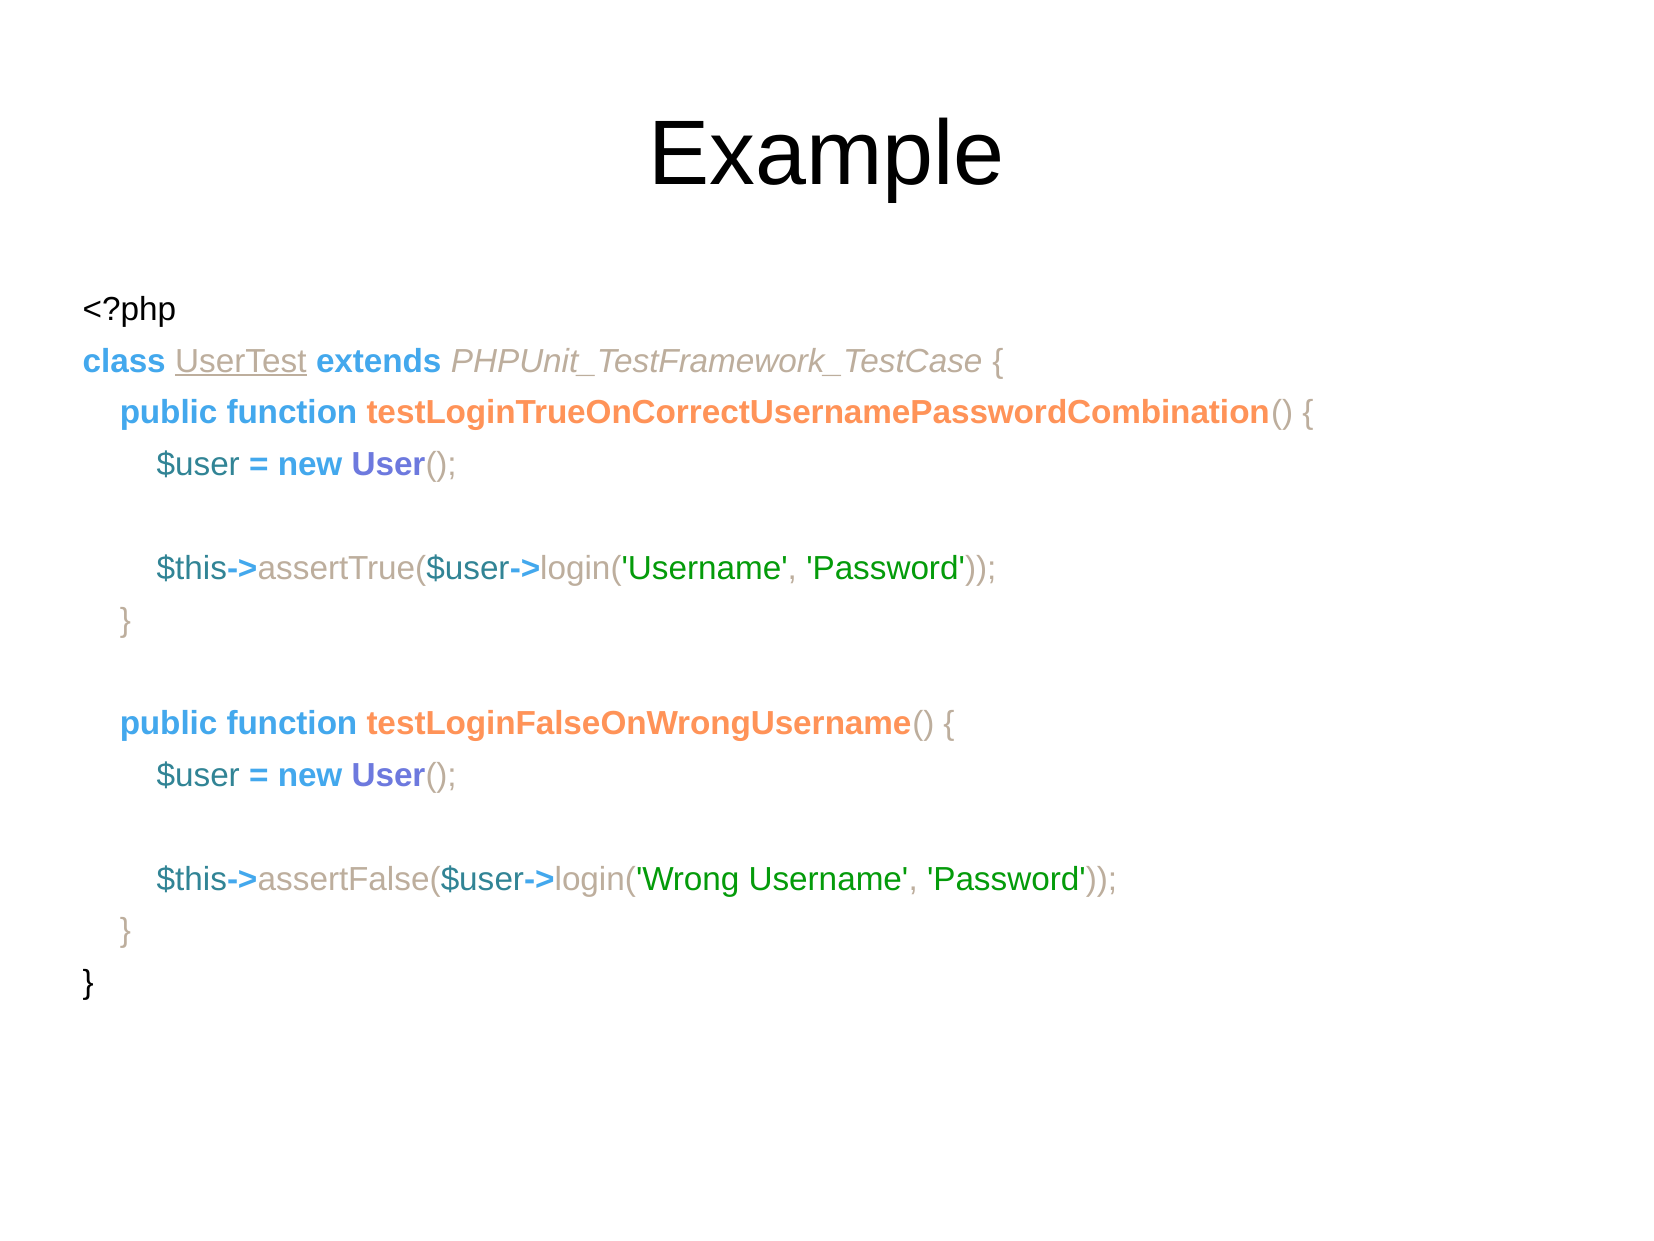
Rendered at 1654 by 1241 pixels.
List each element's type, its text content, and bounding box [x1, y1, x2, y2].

list <?php class UserTest extends PHPUnit_TestFramework_TestCase { public function testLoginTrueOnCorrectUsernamePasswordCombination() { $user = new User(); $this->assertTrue($user->login('Username', 'Password')); } public function testLoginFalseOnWrongUsername() { $user = new User(); $this->assertFalse($user->login('Wrong Username', 'Password')); } } [82, 290, 1571, 1010]
title Example [82, 49, 1571, 257]
